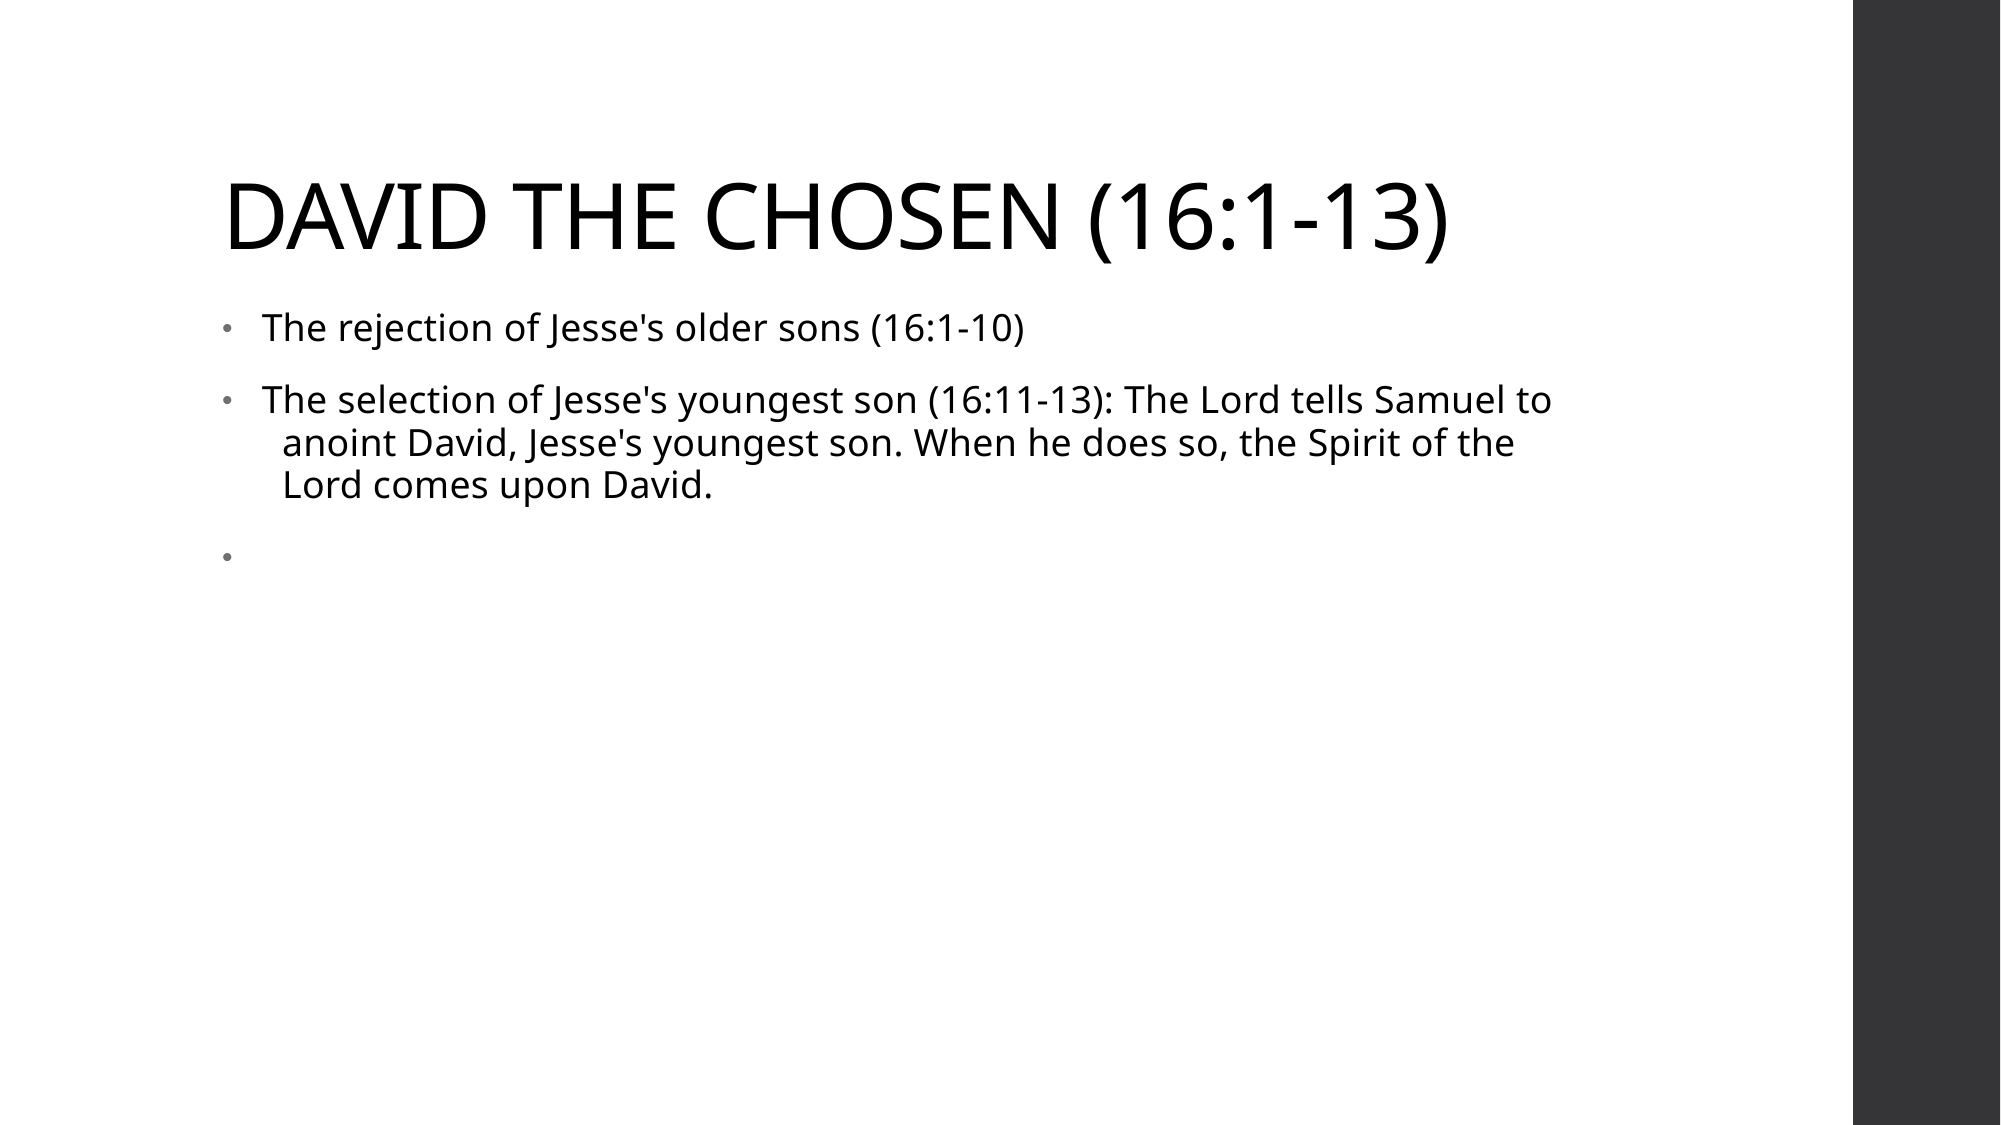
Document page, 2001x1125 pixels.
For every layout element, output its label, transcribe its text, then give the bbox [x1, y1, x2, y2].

title DAVID THE CHOSEN (16:1-13) [206, 60, 1797, 278]
list The rejection of Jesse's older sons (16:1-10) The selection of Jesse's youngest son (16:11-13): The Lord tells Samuel to anoint David, Jesse's youngest son. When he does so, the Spirit of the Lord comes upon David. [206, 299, 1617, 1014]
